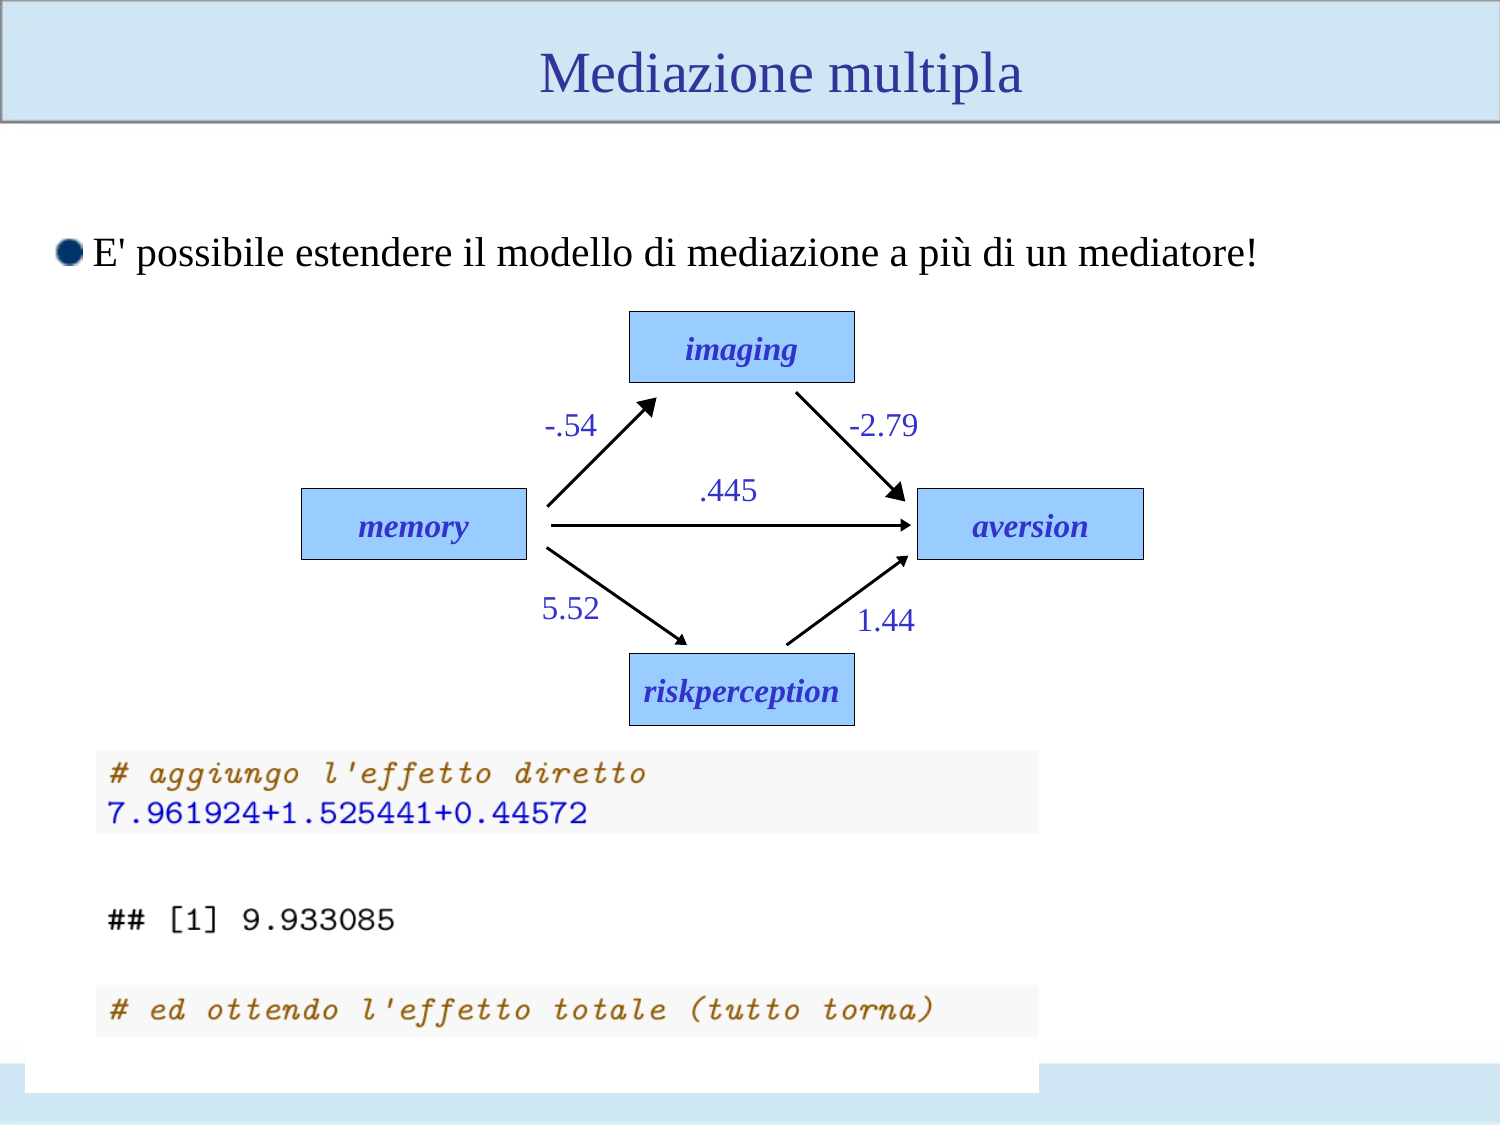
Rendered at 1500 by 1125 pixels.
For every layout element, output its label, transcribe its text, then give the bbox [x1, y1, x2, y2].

title Mediazione multipla [249, 21, 1313, 117]
text_box memory [301, 488, 527, 560]
text_box -.54 [474, 395, 668, 503]
picture [0, 0, 1500, 1125]
text_box 1.44 [789, 590, 983, 698]
text_box 5.52 [474, 579, 668, 686]
text_box .445 [631, 460, 826, 568]
text_box E' possibile estendere il modello di mediazione a più di un mediatore! [37, 187, 1463, 283]
text_box imaging [629, 311, 855, 383]
text_box -2.79 [787, 395, 981, 503]
text_box riskperception [629, 653, 855, 726]
text_box aversion [917, 488, 1144, 560]
